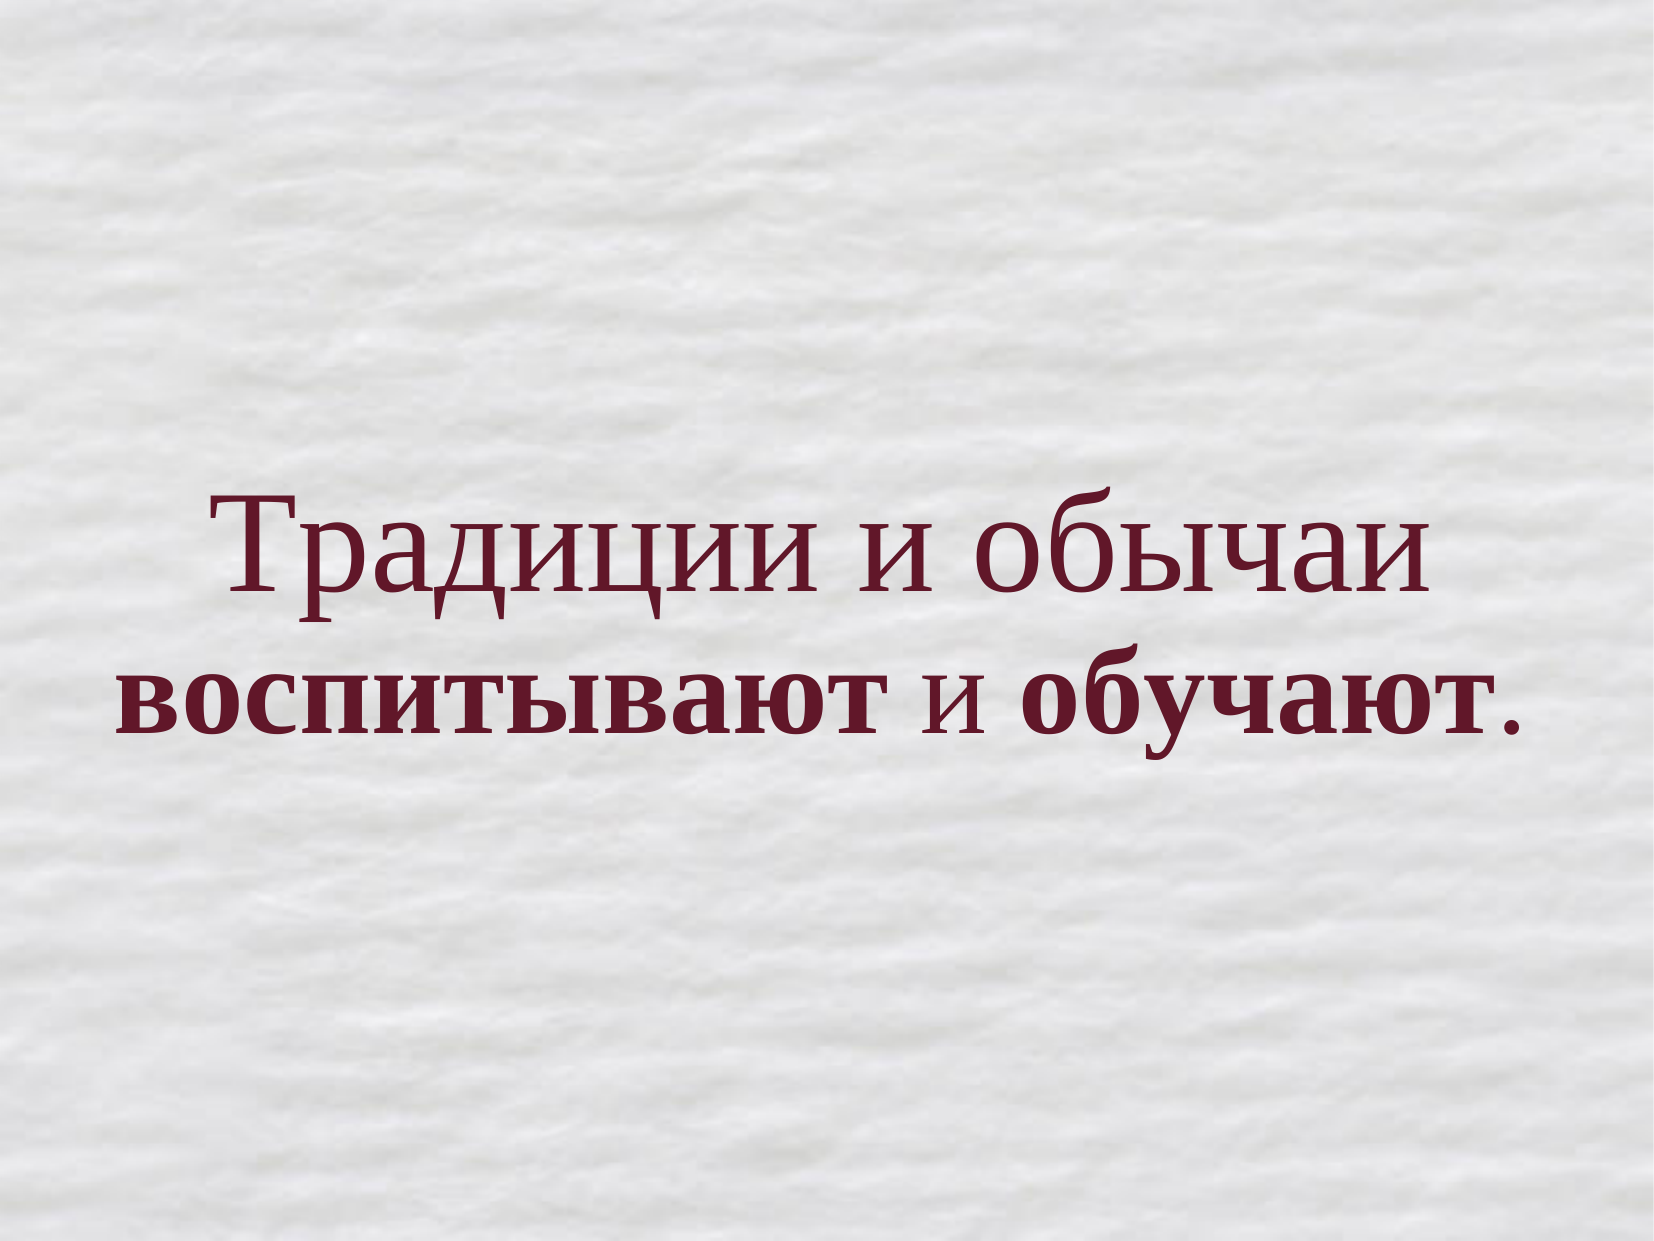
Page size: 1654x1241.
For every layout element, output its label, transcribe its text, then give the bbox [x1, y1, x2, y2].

title Традиции и обычаи воспитывают и обучают. [76, 460, 1565, 762]
picture [0, 0, 1654, 1241]
